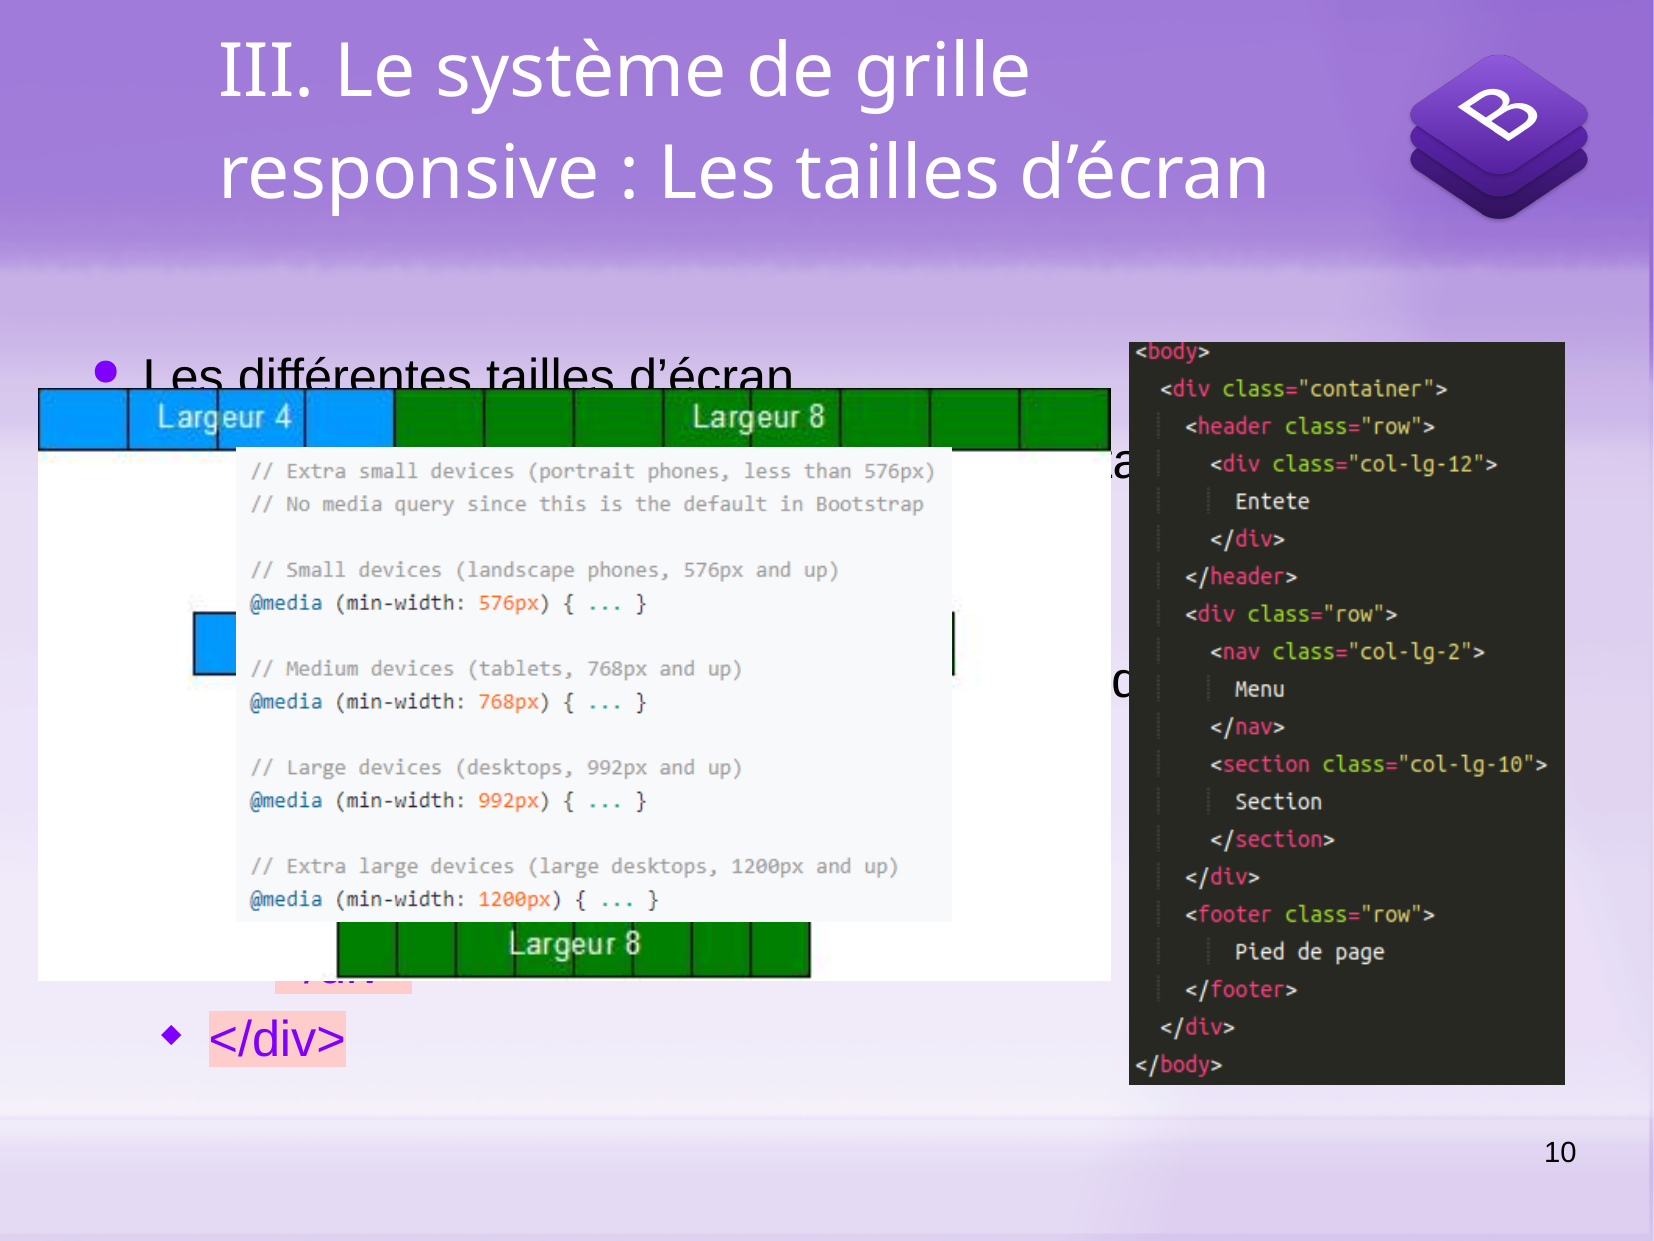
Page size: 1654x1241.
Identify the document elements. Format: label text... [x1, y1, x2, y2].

list Les différentes tailles d’écran Téléphone (xs) | Tablette (sm) | Ordi portable (md) | Grands écrans (lg) | Ecrans géants (xl) Les classes de colonnes <div class=’container’> (ou container-fluid) <div class=’row’> <div class=’col-xs-12’> </div> </div> </div> [76, 348, 1129, 1068]
picture [0, 0, 1654, 1241]
title III. Le système de grille responsive : Les tailles d’écran [218, 35, 1400, 202]
